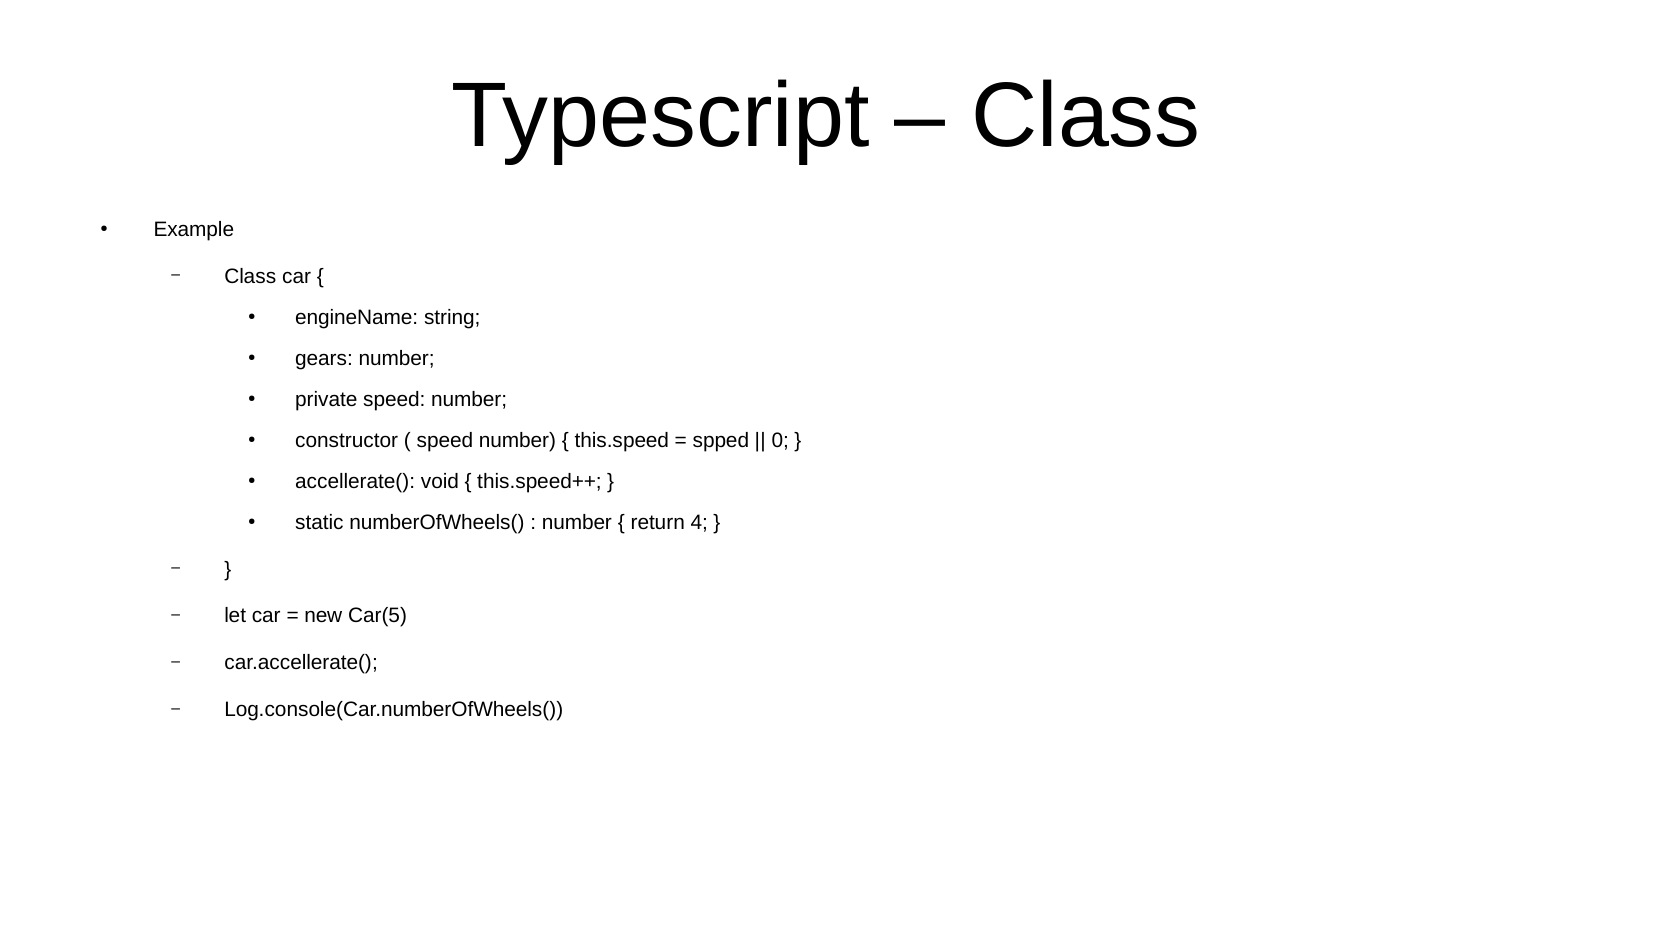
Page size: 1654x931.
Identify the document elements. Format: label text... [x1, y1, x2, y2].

title Typescript – Class [82, 37, 1571, 193]
list Example Class car { engineName: string; gears: number; private speed: number; constructor ( speed number) { this.speed = spped || 0; } accellerate(): void { this.speed++; } static numberOfWheels() : number { return 4; } } let car = new Car(5) car.accellerate(); Log.console(Car.numberOfWheels()) [82, 217, 1576, 901]
